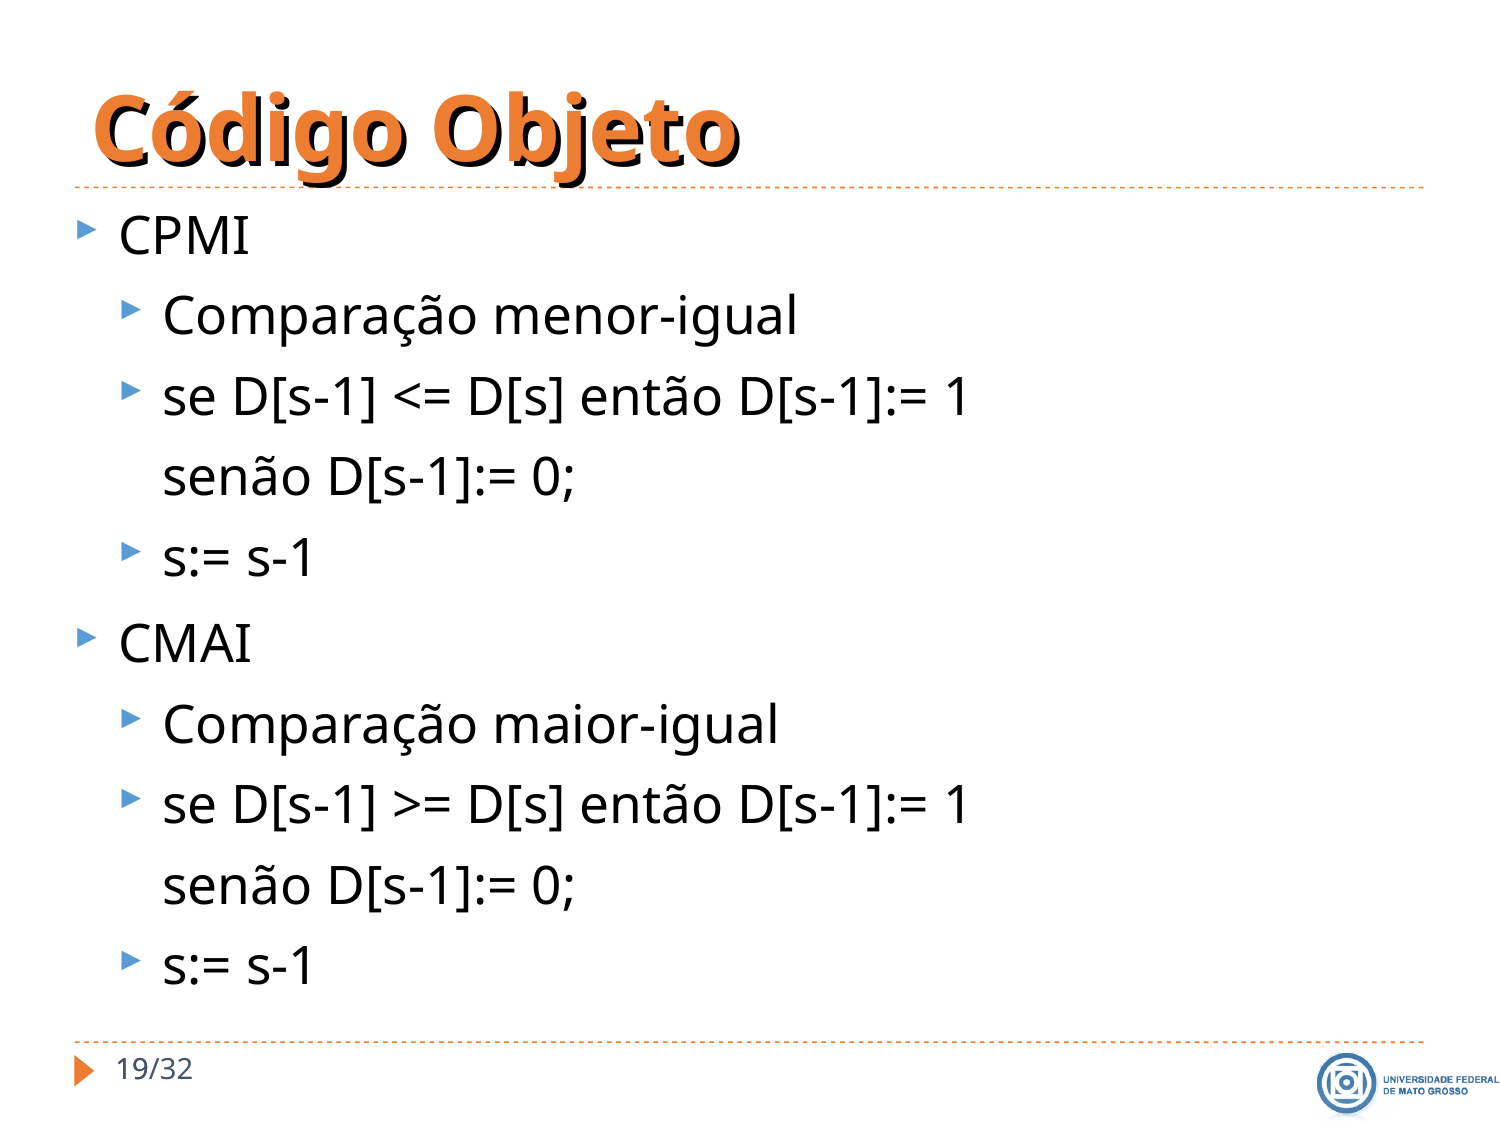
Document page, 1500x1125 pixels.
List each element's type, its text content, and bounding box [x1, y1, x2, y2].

text_box <número> [100, 1042, 426, 1103]
title Código Objeto [75, 24, 1426, 188]
list CPMI Comparação menor-igual se D[s-1] <= D[s] então D[s-1]:= 1 senão D[s-1]:= 0; s:= s-1 CMAI Comparação maior-igual se D[s-1] >= D[s] então D[s-1]:= 1 senão D[s-1]:= 0; s:= s-1 [59, 200, 1410, 1011]
picture [1311, 1048, 1500, 1122]
